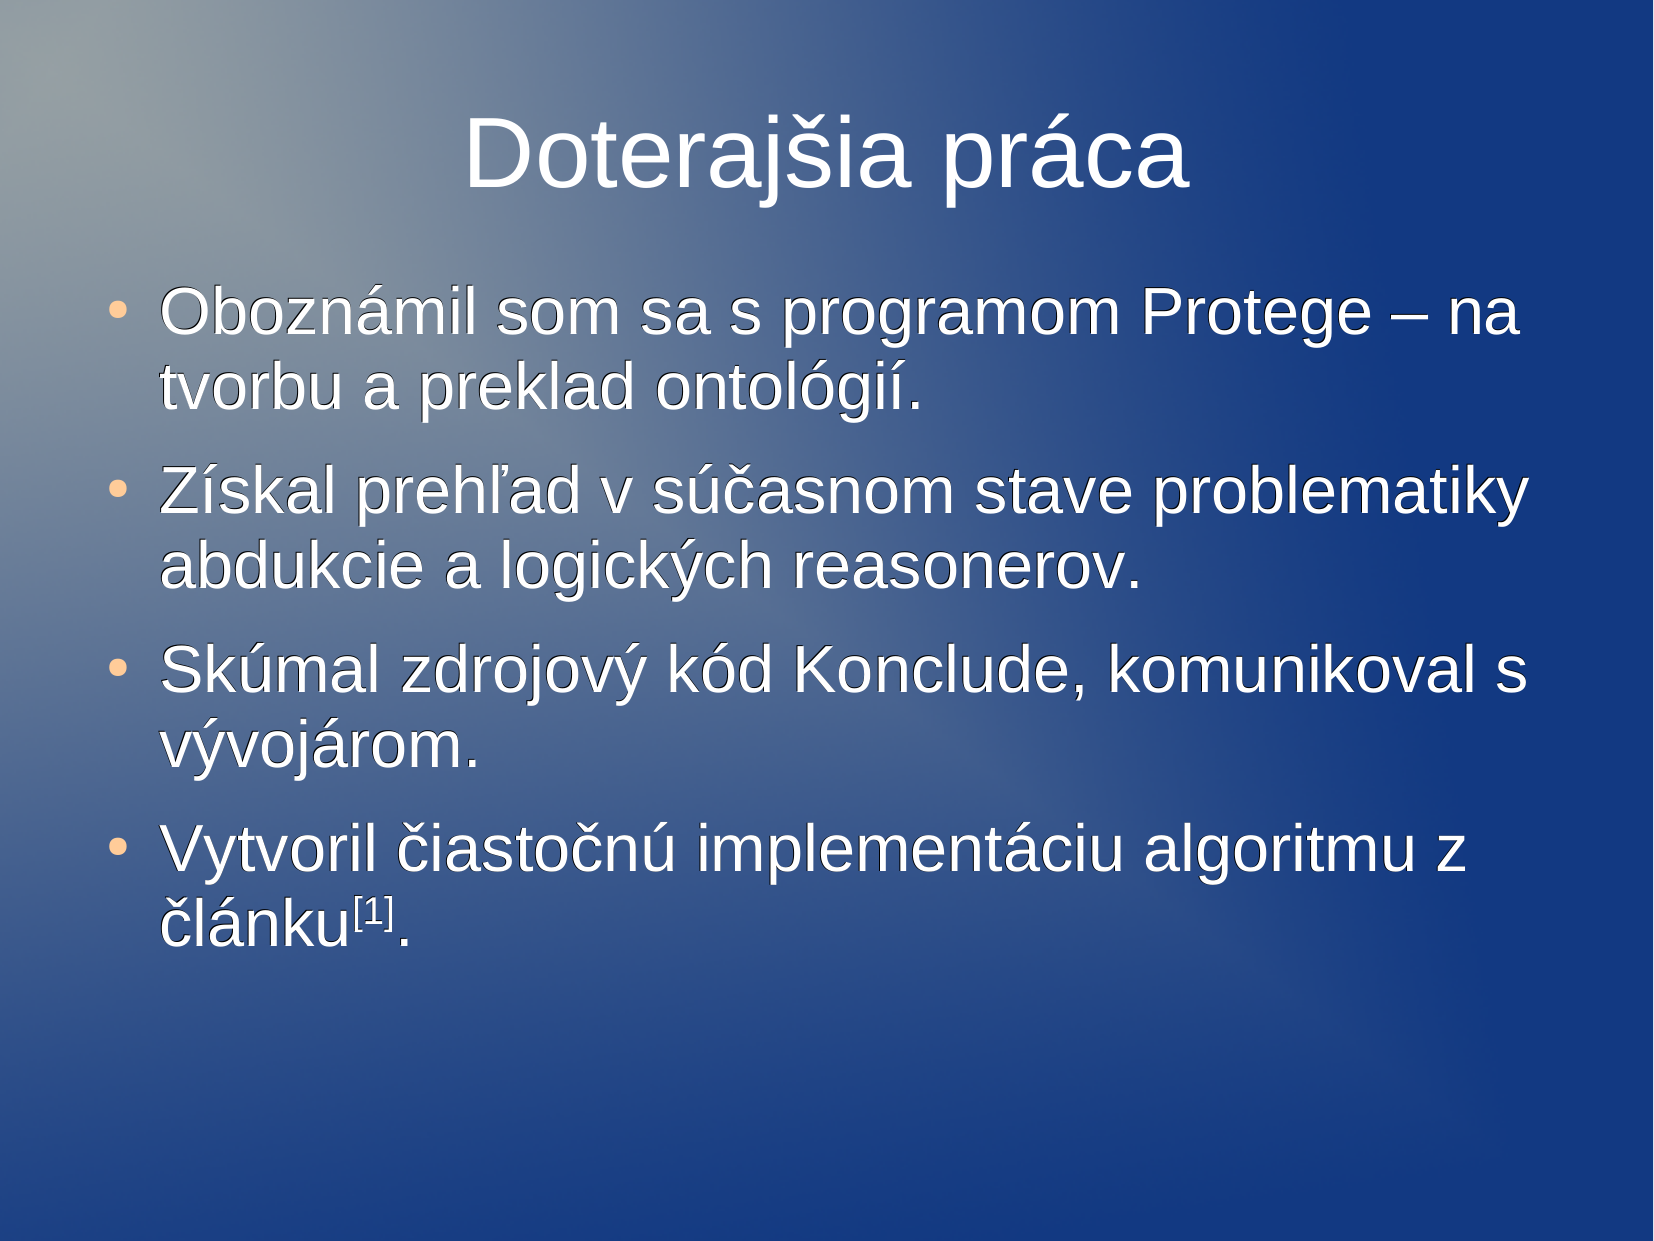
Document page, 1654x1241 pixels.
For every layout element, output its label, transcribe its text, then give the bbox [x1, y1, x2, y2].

list Oboznámil som sa s programom Protege – na tvorbu a preklad ontológií. Získal prehľad v súčasnom stave problematiky abdukcie a logických reasonerov. Skúmal zdrojový kód Konclude, komunikoval s vývojárom. Vytvoril čiastočnú implementáciu algoritmu z článku[1]. [88, 274, 1577, 1093]
title Doterajšia práca [82, 49, 1571, 257]
picture [0, 0, 1654, 1241]
